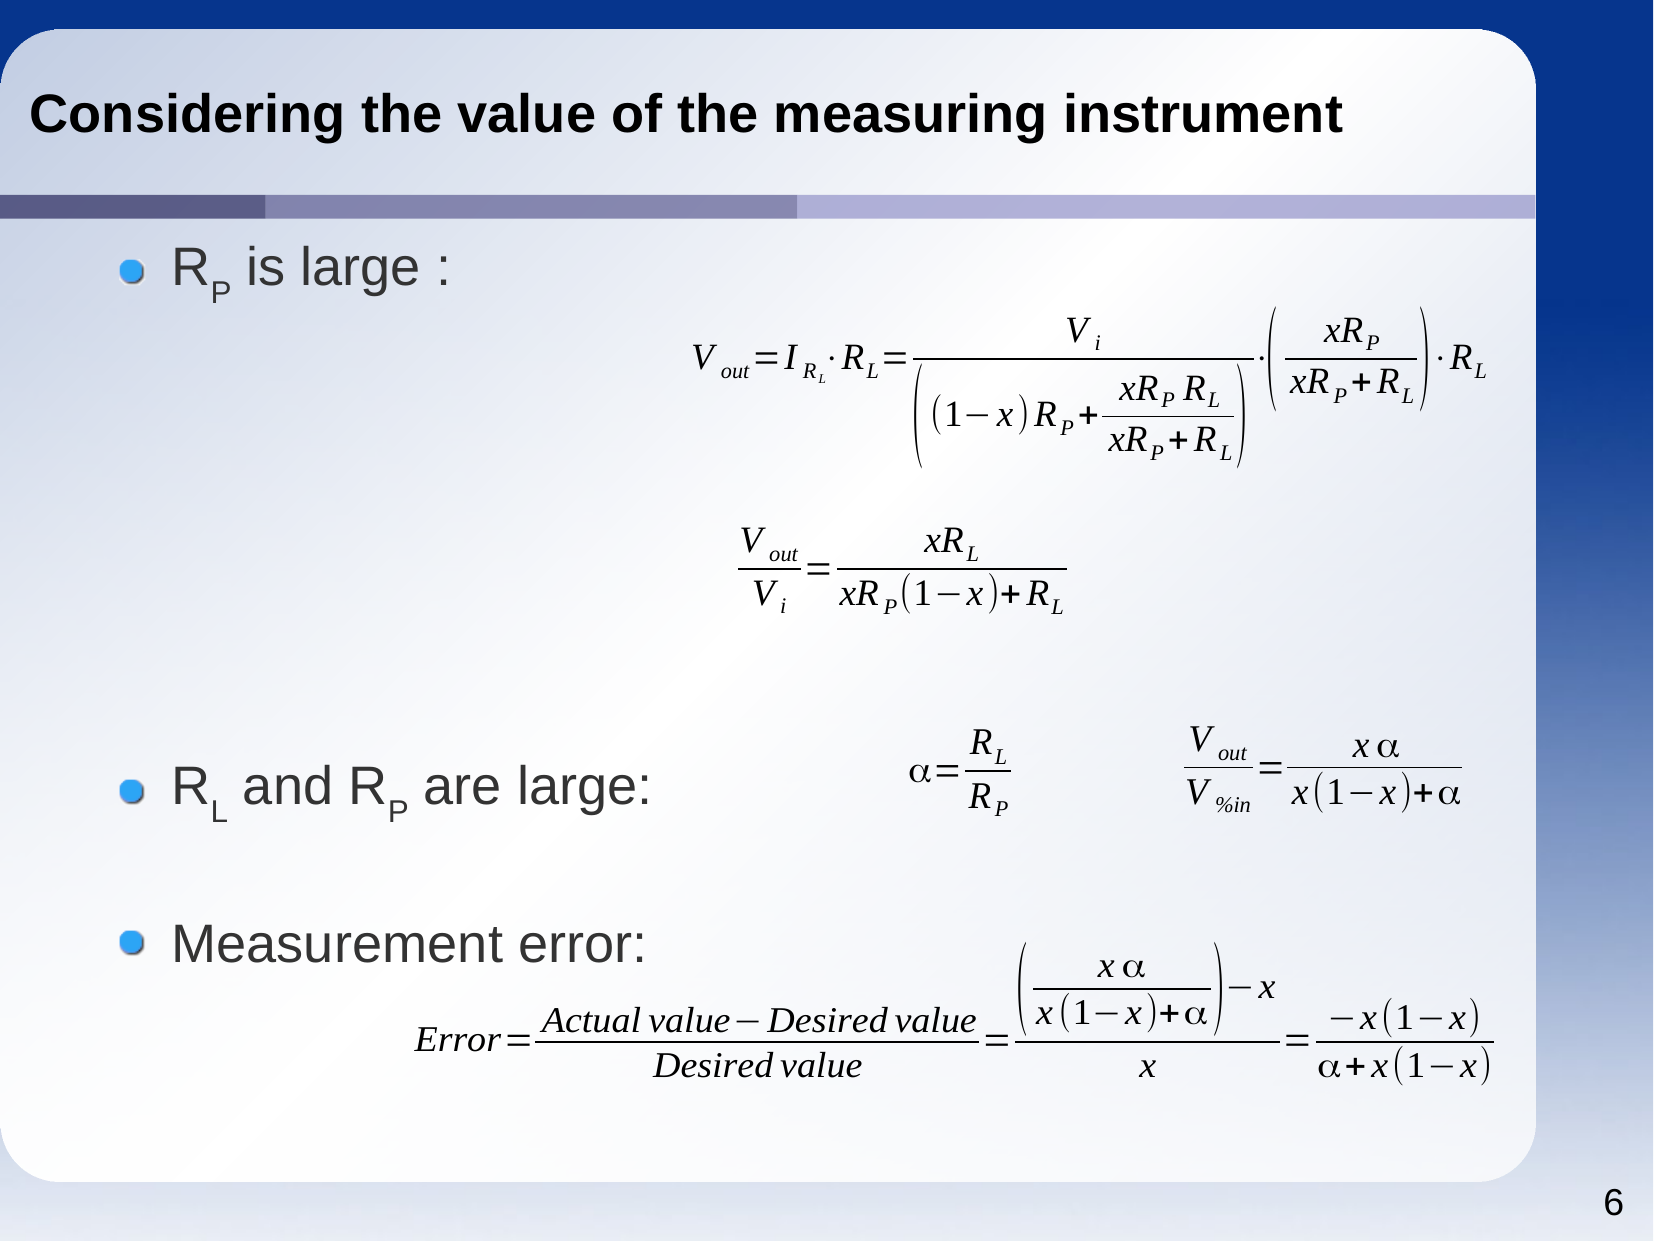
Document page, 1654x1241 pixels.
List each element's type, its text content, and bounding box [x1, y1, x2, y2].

list RP is large : RL and RP are large: Measurement error: [29, 236, 673, 974]
chart [406, 941, 1502, 1089]
chart [685, 303, 1494, 471]
chart [729, 519, 1075, 620]
picture [0, 0, 1654, 1241]
title Considering the value of the measuring instrument [29, 49, 1506, 178]
chart [902, 721, 1019, 822]
chart [1175, 717, 1471, 818]
